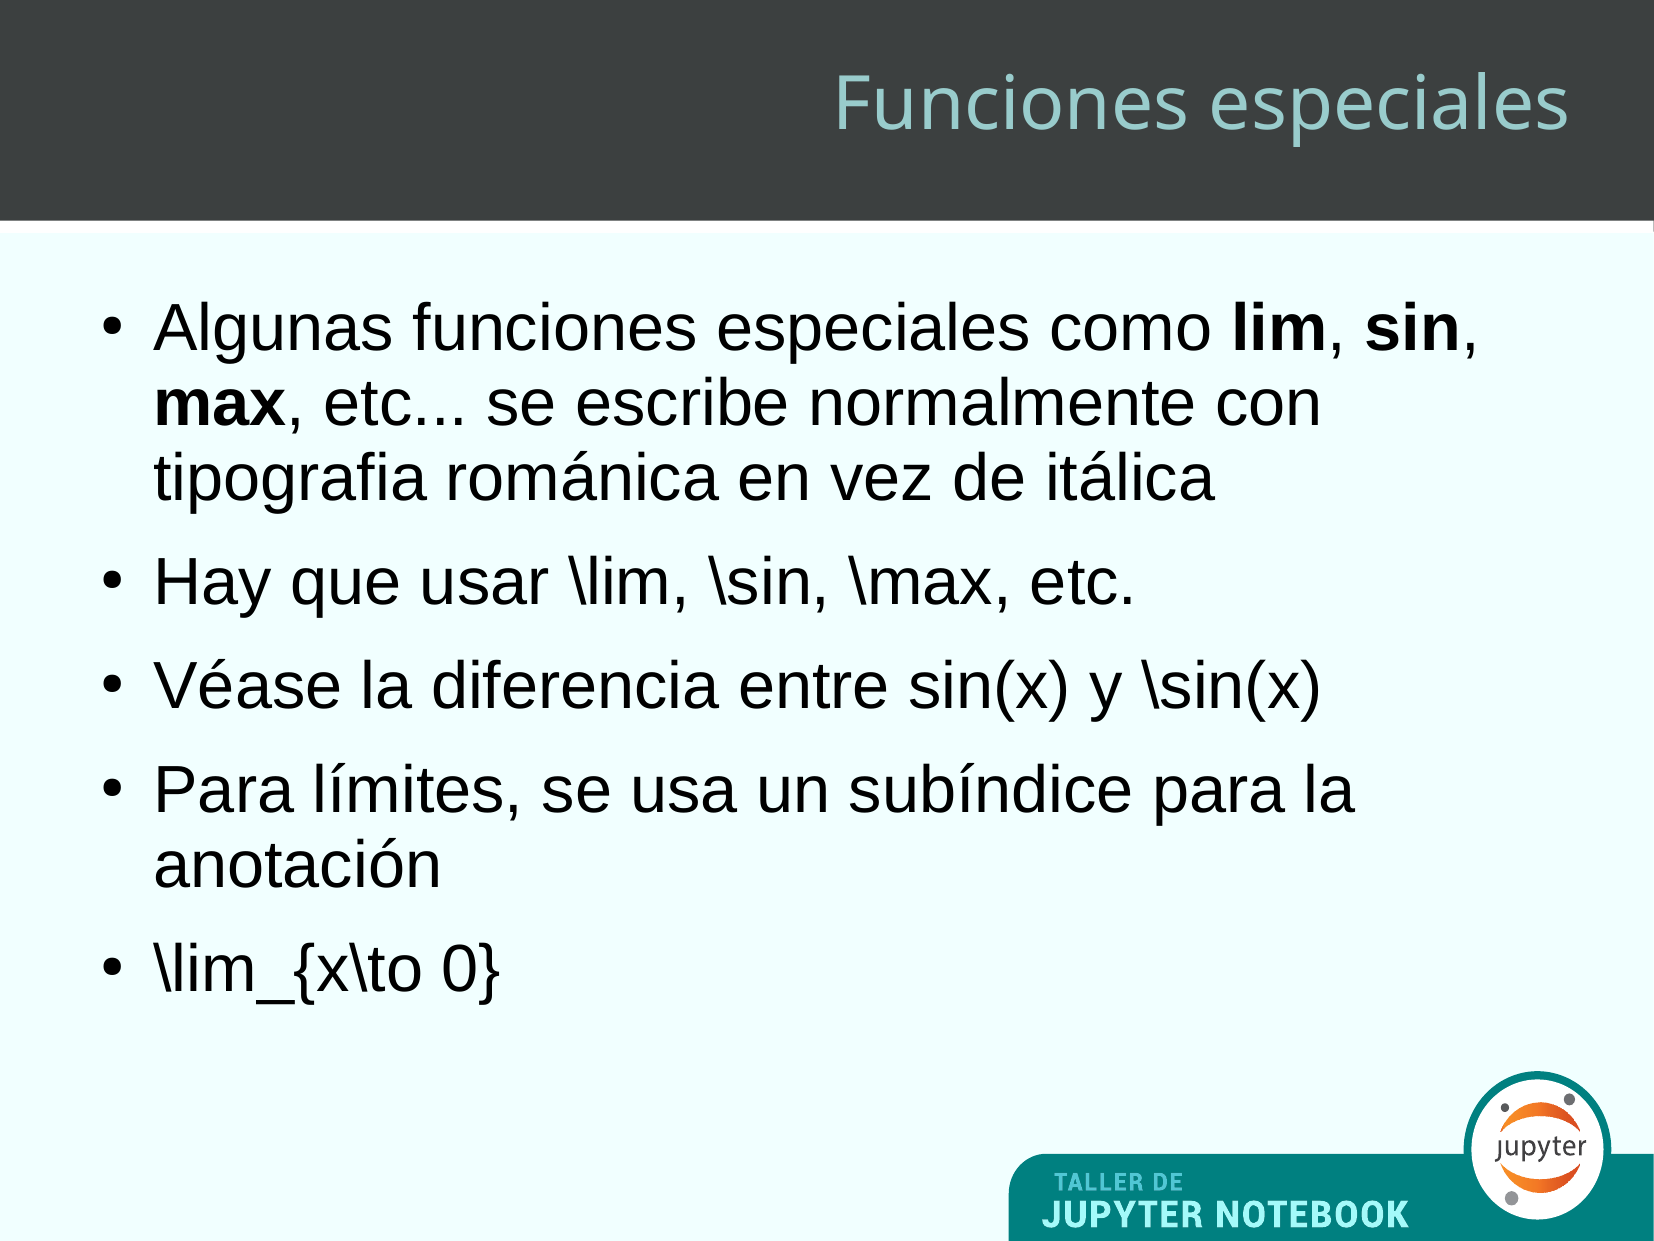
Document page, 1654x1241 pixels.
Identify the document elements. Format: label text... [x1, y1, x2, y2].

list Algunas funciones especiales como lim, sin, max, etc... se escribe normalmente con tipografia románica en vez de itálica Hay que usar \lim, \sin, \max, etc. Véase la diferencia entre sin(x) y \sin(x) Para límites, se usa un subíndice para la anotación \lim_{x\to 0} [82, 290, 1571, 1010]
title Funciones especiales [82, 49, 1571, 257]
